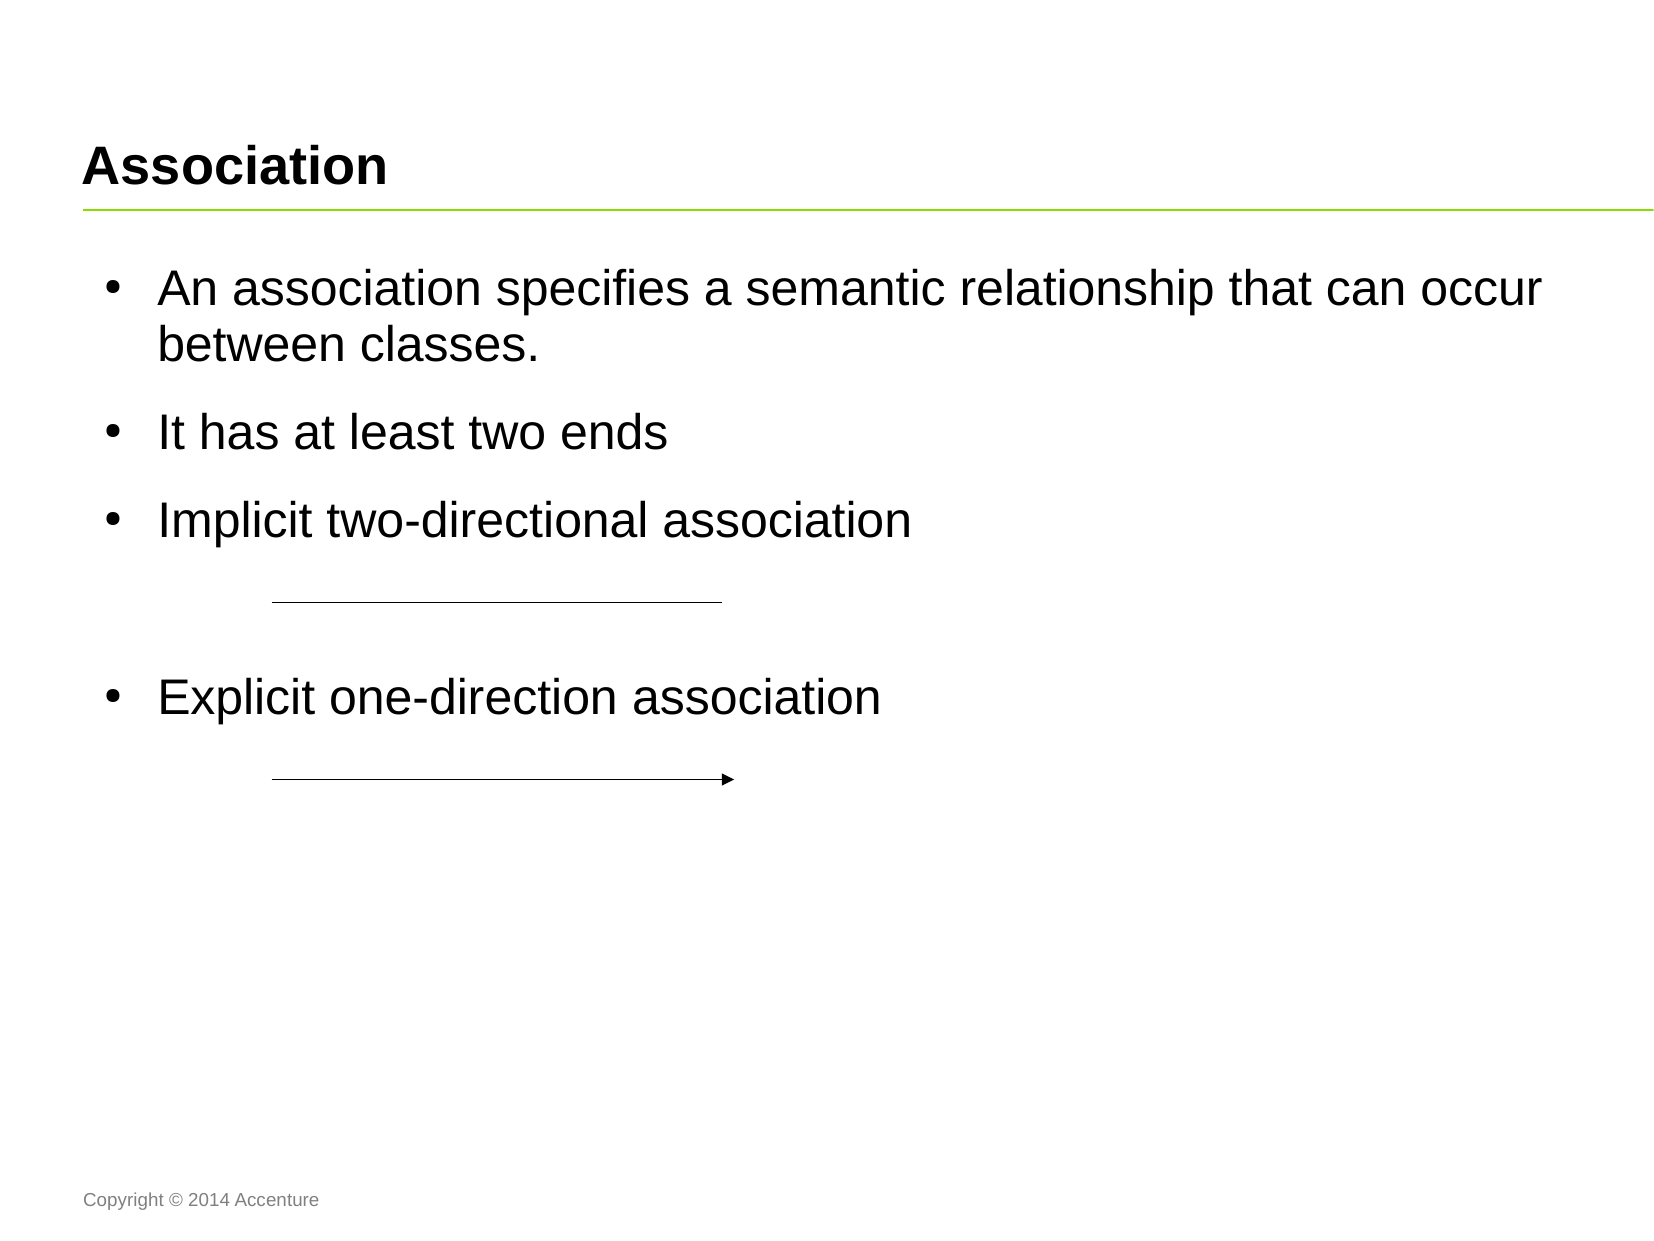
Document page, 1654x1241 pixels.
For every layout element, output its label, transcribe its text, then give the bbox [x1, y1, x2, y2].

list An association specifies a semantic relationship that can occur between classes. It has at least two ends Implicit two-directional association Explicit one-direction association [86, 260, 1576, 1170]
title Association [81, 94, 1654, 237]
